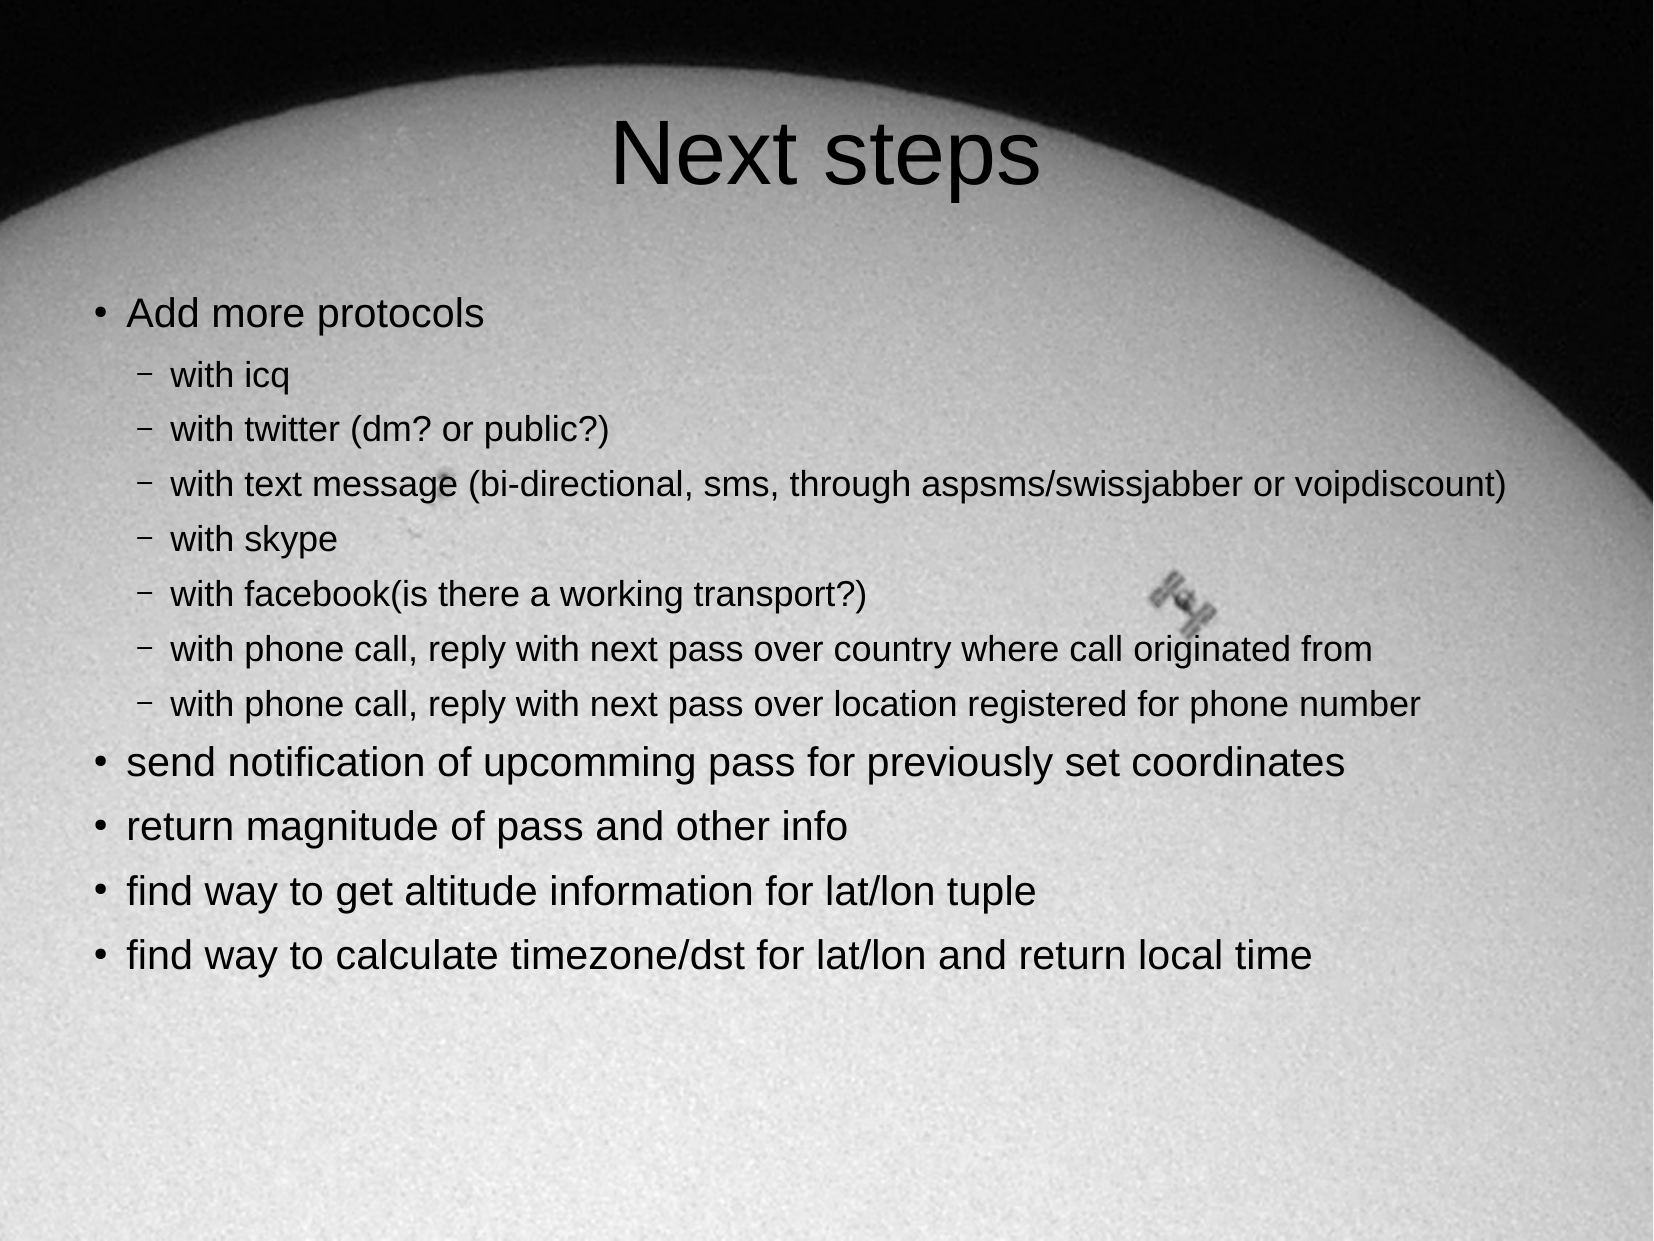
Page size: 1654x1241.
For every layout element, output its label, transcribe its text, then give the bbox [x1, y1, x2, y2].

title Next steps [82, 49, 1571, 257]
picture [0, 0, 1654, 1241]
list Add more protocols with icq with twitter (dm? or public?) with text message (bi-directional, sms, through aspsms/swissjabber or voipdiscount) with skype with facebook(is there a working transport?) with phone call, reply with next pass over country where call originated from with phone call, reply with next pass over location registered for phone number send notification of upcomming pass for previously set coordinates return magnitude of pass and other info find way to get altitude information for lat/lon tuple find way to calculate timezone/dst for lat/lon and return local time [82, 290, 1538, 1010]
